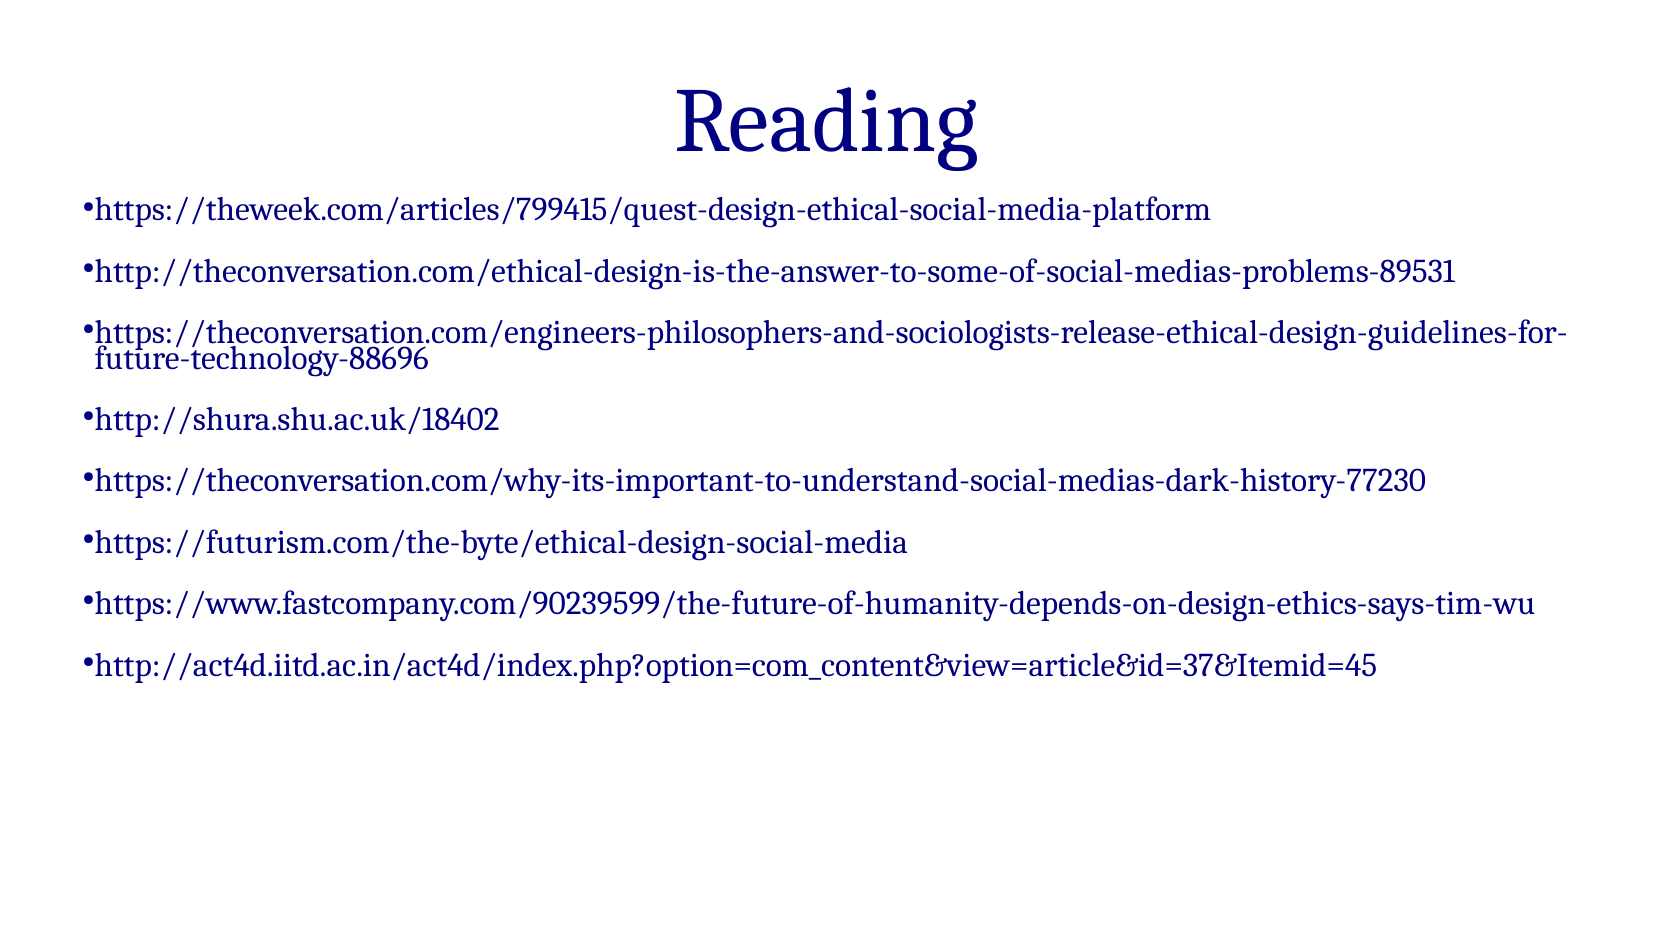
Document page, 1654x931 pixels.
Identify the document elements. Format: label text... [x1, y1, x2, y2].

list https://theweek.com/articles/799415/quest-design-ethical-social-media-platform http://theconversation.com/ethical-design-is-the-answer-to-some-of-social-medias-problems-89531 https://theconversation.com/engineers-philosophers-and-sociologists-release-ethical-design-guidelines-for-future-technology-88696 http://shura.shu.ac.uk/18402 https://theconversation.com/why-its-important-to-understand-social-medias-dark-history-77230 https://futurism.com/the-byte/ethical-design-social-media https://www.fastcompany.com/90239599/the-future-of-humanity-depends-on-design-ethics-says-tim-wu http://act4d.iitd.ac.in/act4d/index.php?option=com_content&view=article&id=37&Itemid=45 [82, 195, 1571, 735]
title Reading [82, 37, 1571, 193]
